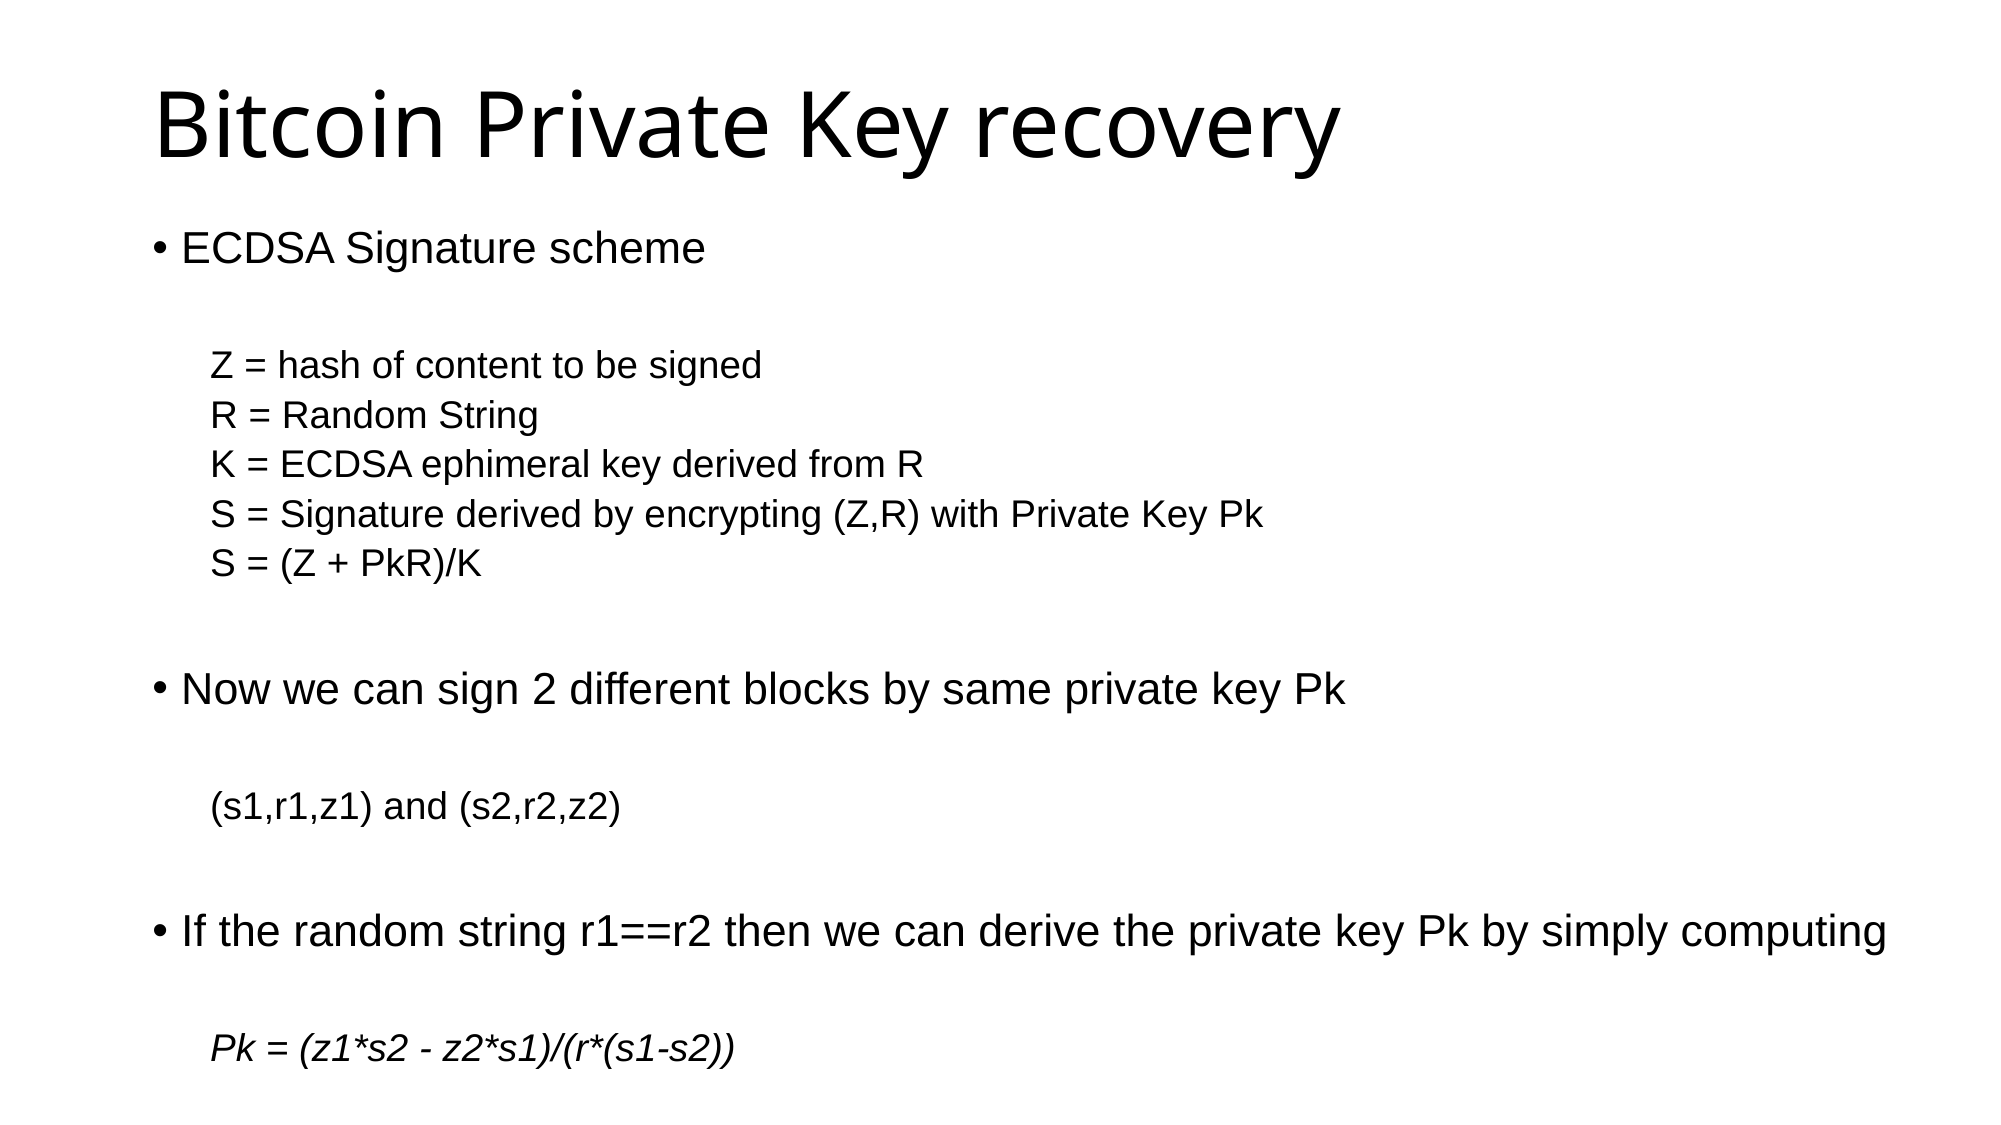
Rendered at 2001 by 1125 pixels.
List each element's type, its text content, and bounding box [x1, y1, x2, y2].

list ECDSA Signature scheme Z = hash of content to be signed R = Random String K = ECDSA ephimeral key derived from R S = Signature derived by encrypting (Z,R) with Private Key Pk S = (Z + PkR)/K Now we can sign 2 different blocks by same private key Pk (s1,r1,z1) and (s2,r2,z2) If the random string r1==r2 then we can derive the private key Pk by simply computing Pk = (z1*s2 - z2*s1)/(r*(s1-s2)) [137, 217, 1933, 1093]
title Bitcoin Private Key recovery [137, 59, 1863, 195]
